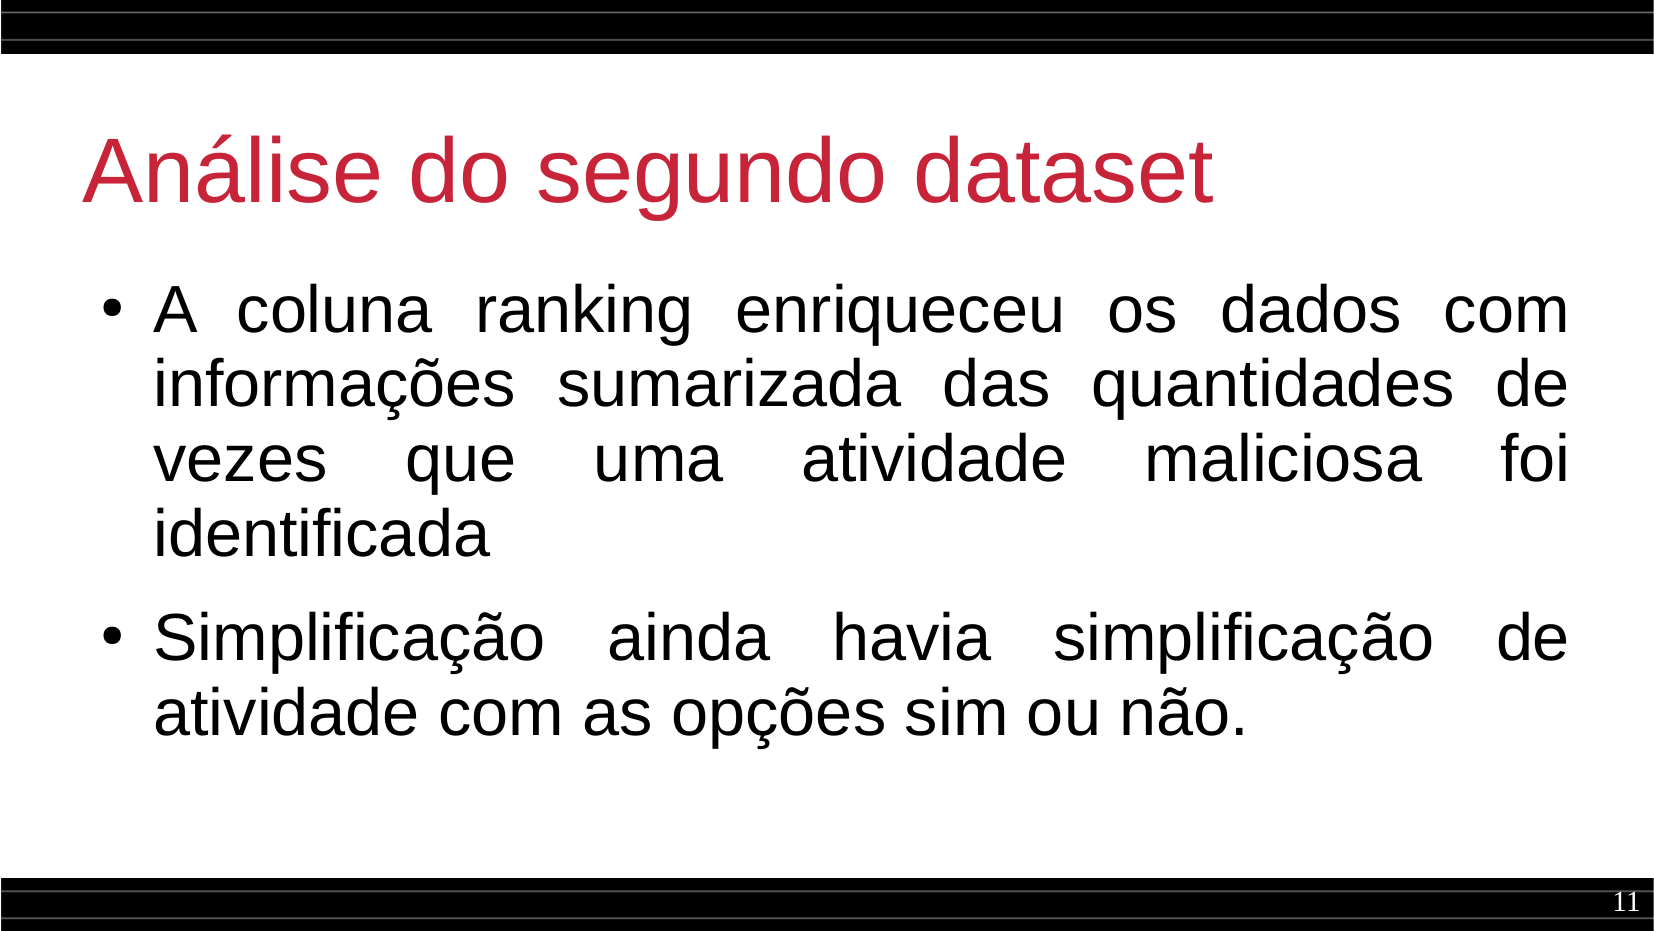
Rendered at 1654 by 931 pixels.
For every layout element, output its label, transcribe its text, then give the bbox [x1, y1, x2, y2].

list A coluna ranking enriqueceu os dados com informações sumarizada das quantidades de vezes que uma atividade maliciosa foi identificada Simplificação ainda havia simplificação de atividade com as opções sim ou não. [82, 271, 1571, 758]
picture [1, 878, 1654, 931]
picture [1, 0, 1654, 54]
title Análise do segundo dataset [82, 92, 1571, 249]
